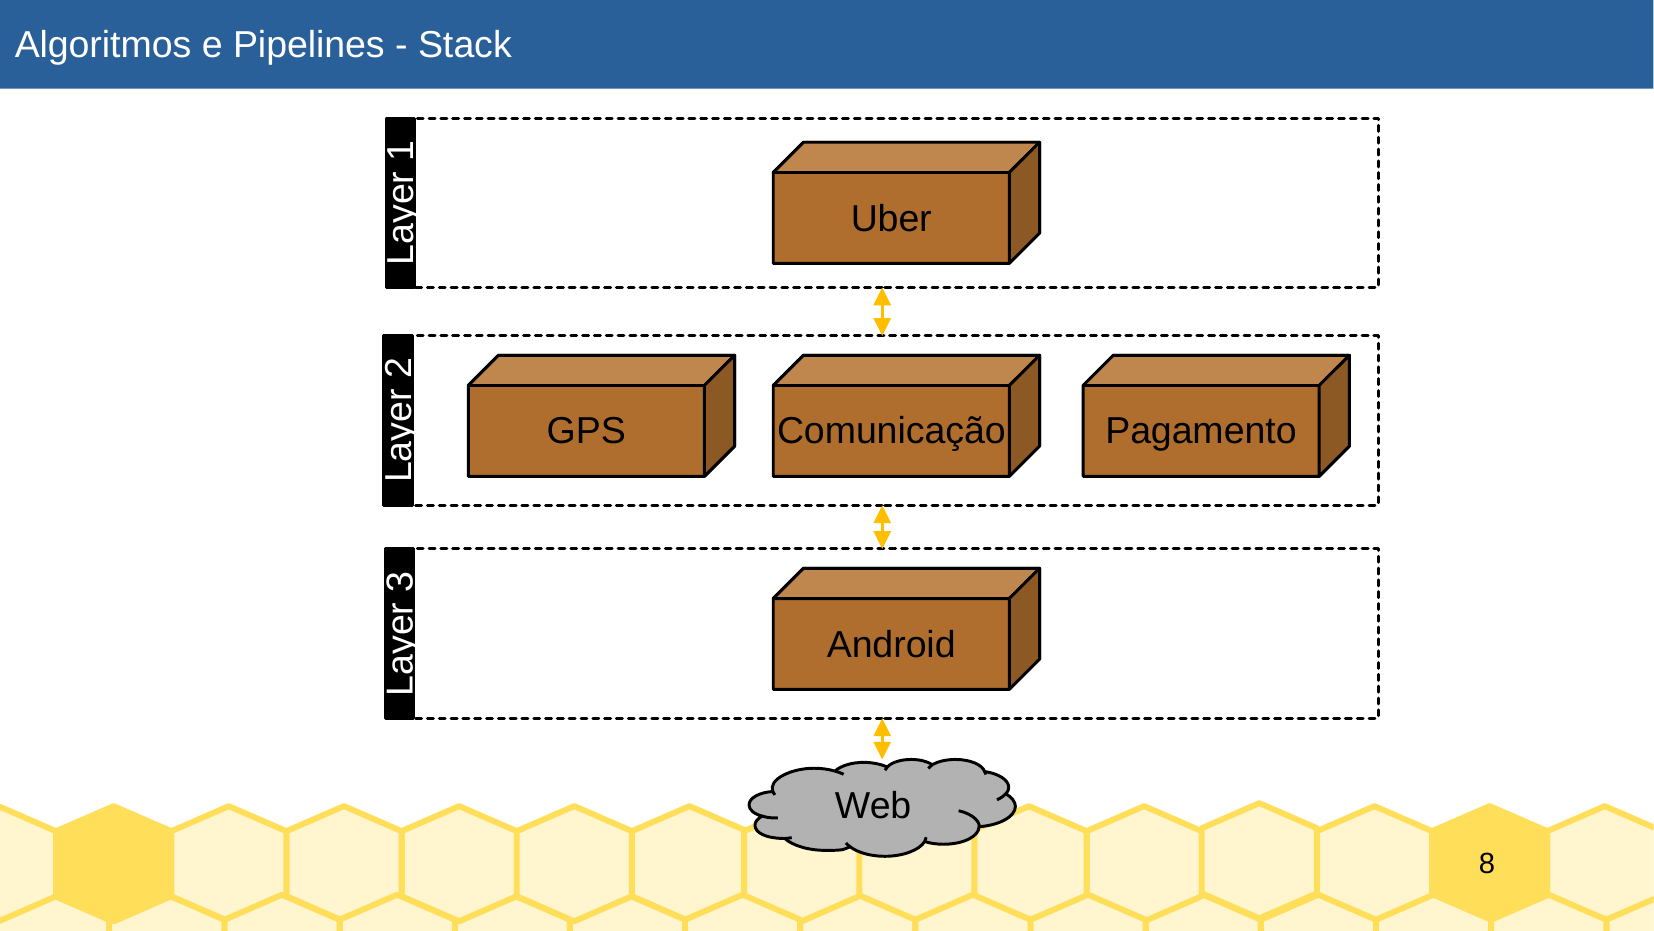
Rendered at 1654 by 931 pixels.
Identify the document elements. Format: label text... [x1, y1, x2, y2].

text_box Uber [773, 173, 1009, 264]
text_box Pagamento [1083, 386, 1319, 477]
text_box GPS [468, 386, 704, 477]
text_box Layer 2 [383, 335, 413, 506]
text_box Web [749, 759, 1016, 857]
text_box Layer 3 [385, 548, 414, 719]
text_box Layer 1 [386, 118, 415, 288]
text_box Comunicação [773, 386, 1009, 477]
text_box Android [773, 599, 1009, 690]
text_box Algoritmos e Pipelines - Stack [0, 0, 1654, 89]
